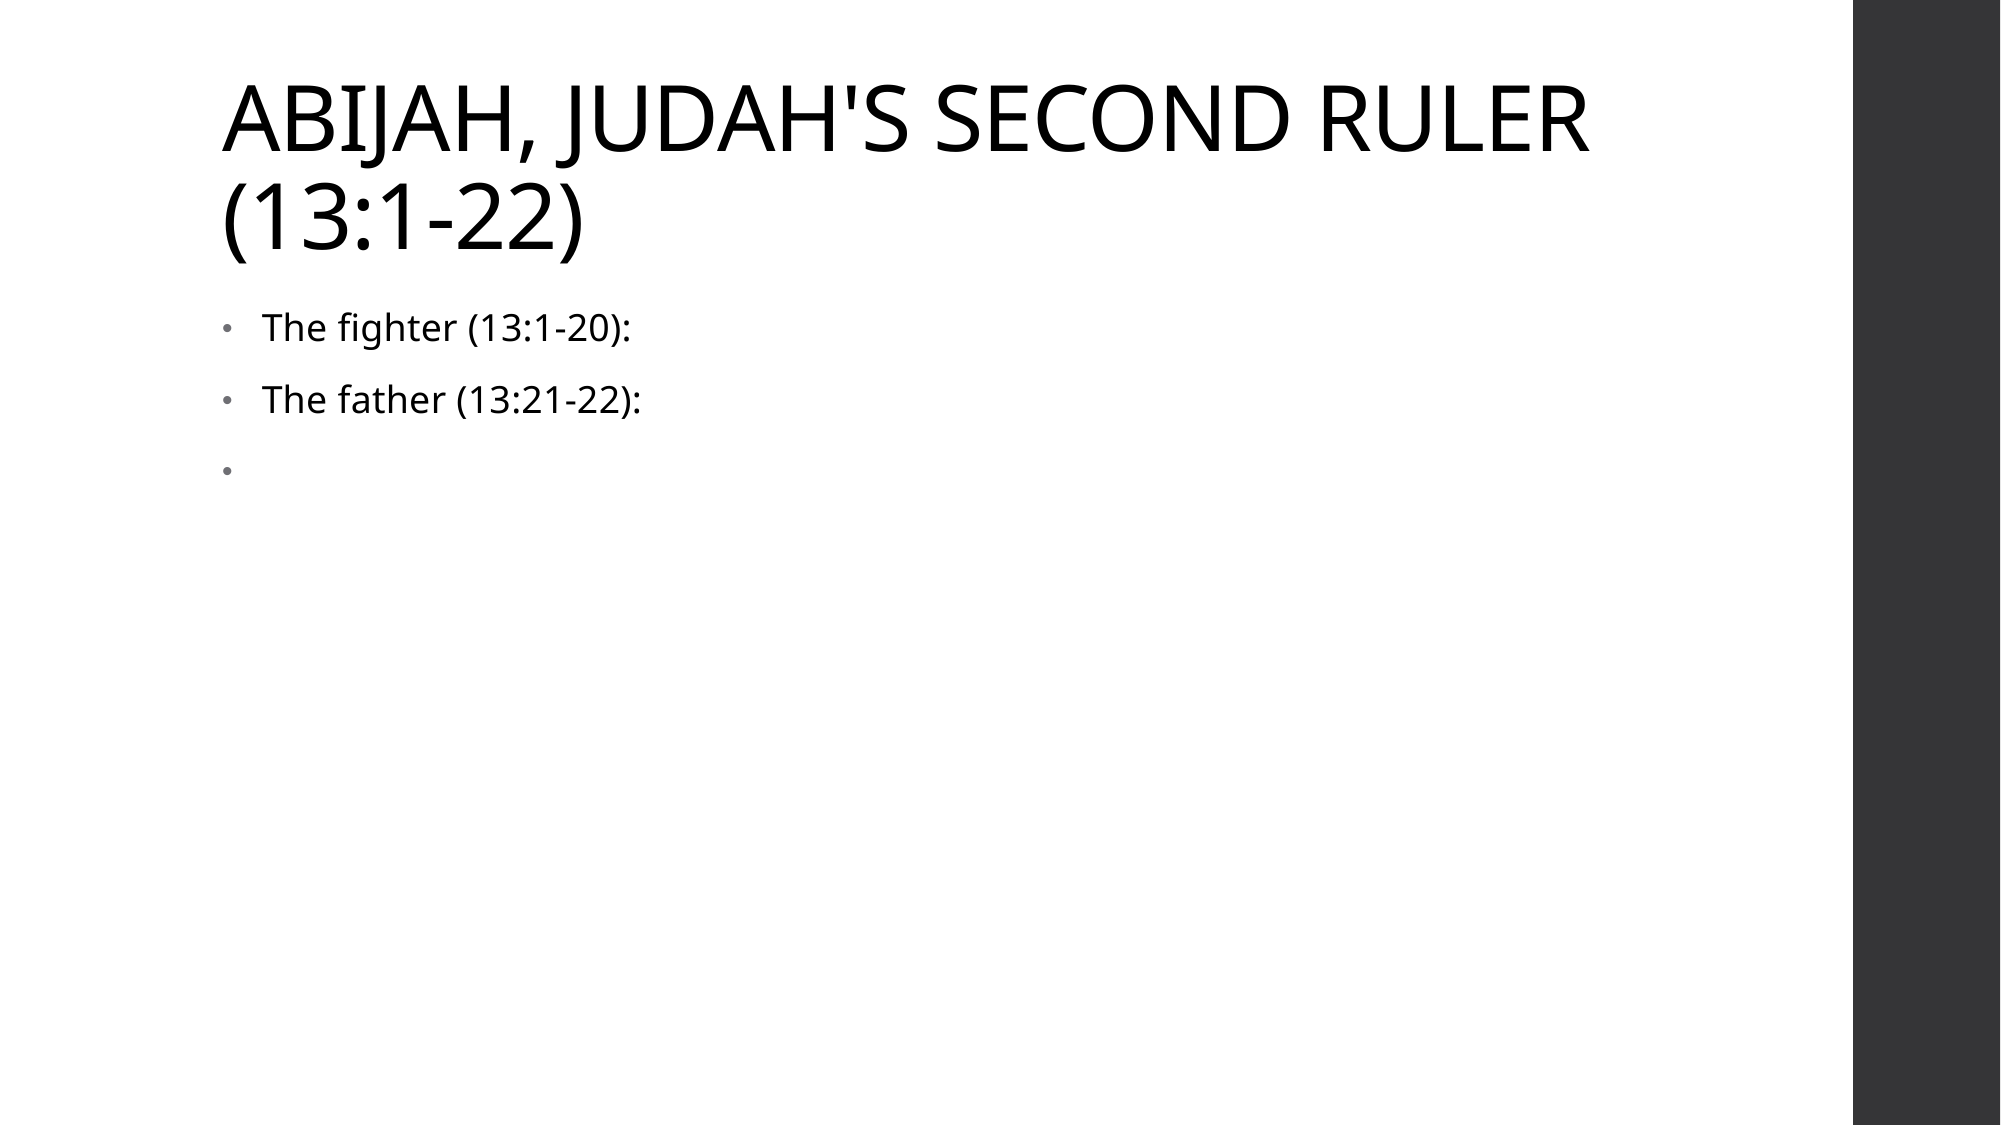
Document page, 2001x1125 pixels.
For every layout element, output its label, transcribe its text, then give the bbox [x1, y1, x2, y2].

title ABIJAH, JUDAH'S SECOND RULER (13:1-22) [206, 60, 1797, 278]
list The fighter (13:1-20): The father (13:21-22): [206, 299, 1617, 1014]
